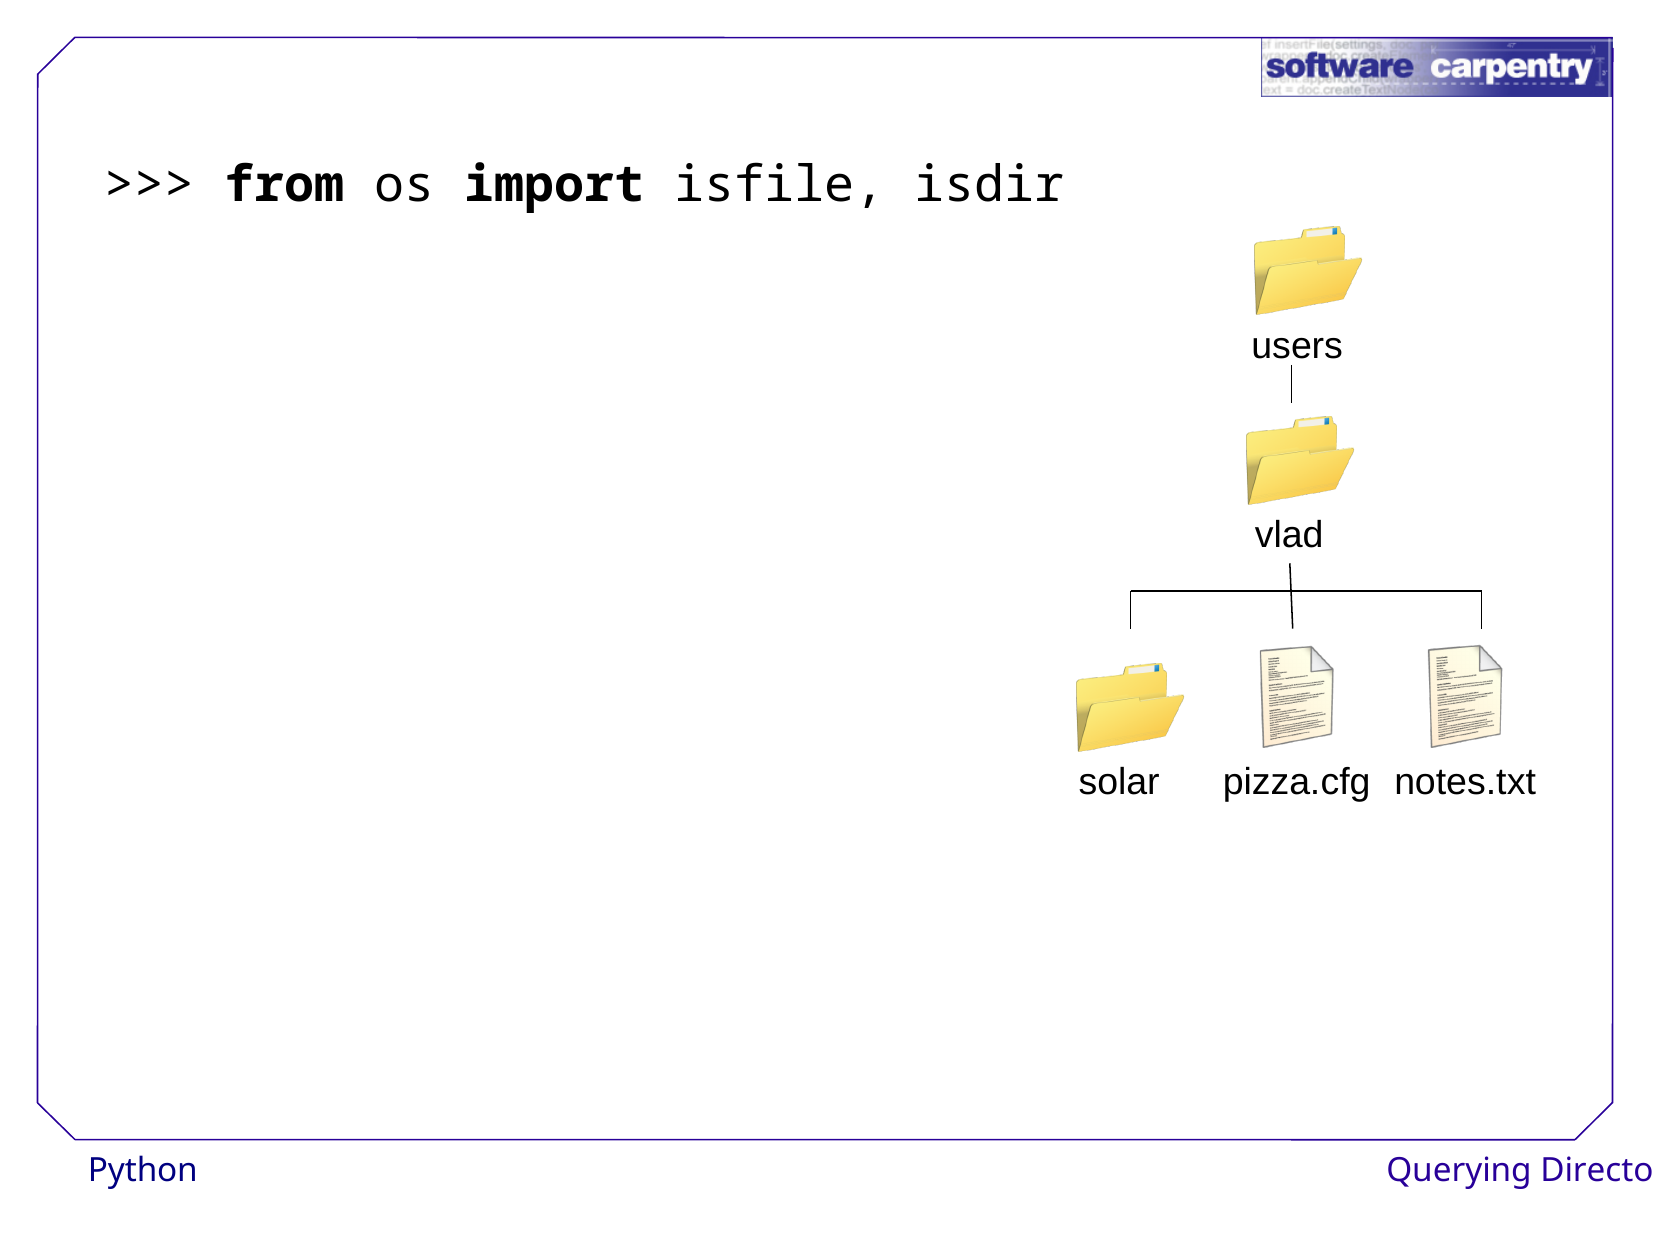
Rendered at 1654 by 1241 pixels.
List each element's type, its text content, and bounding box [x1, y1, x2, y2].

text_box notes.txt [1379, 753, 1552, 811]
picture [1072, 649, 1188, 765]
picture [1250, 212, 1366, 328]
text_box >>> from os import isfile, isdir [89, 128, 1512, 1037]
picture [1408, 638, 1523, 753]
picture [1261, 39, 1613, 97]
text_box users [1236, 316, 1358, 375]
text_box solar [1063, 753, 1175, 811]
picture [1240, 639, 1354, 753]
picture [1242, 402, 1358, 518]
text_box pizza.cfg [1208, 753, 1379, 811]
text_box vlad [1240, 506, 1339, 564]
